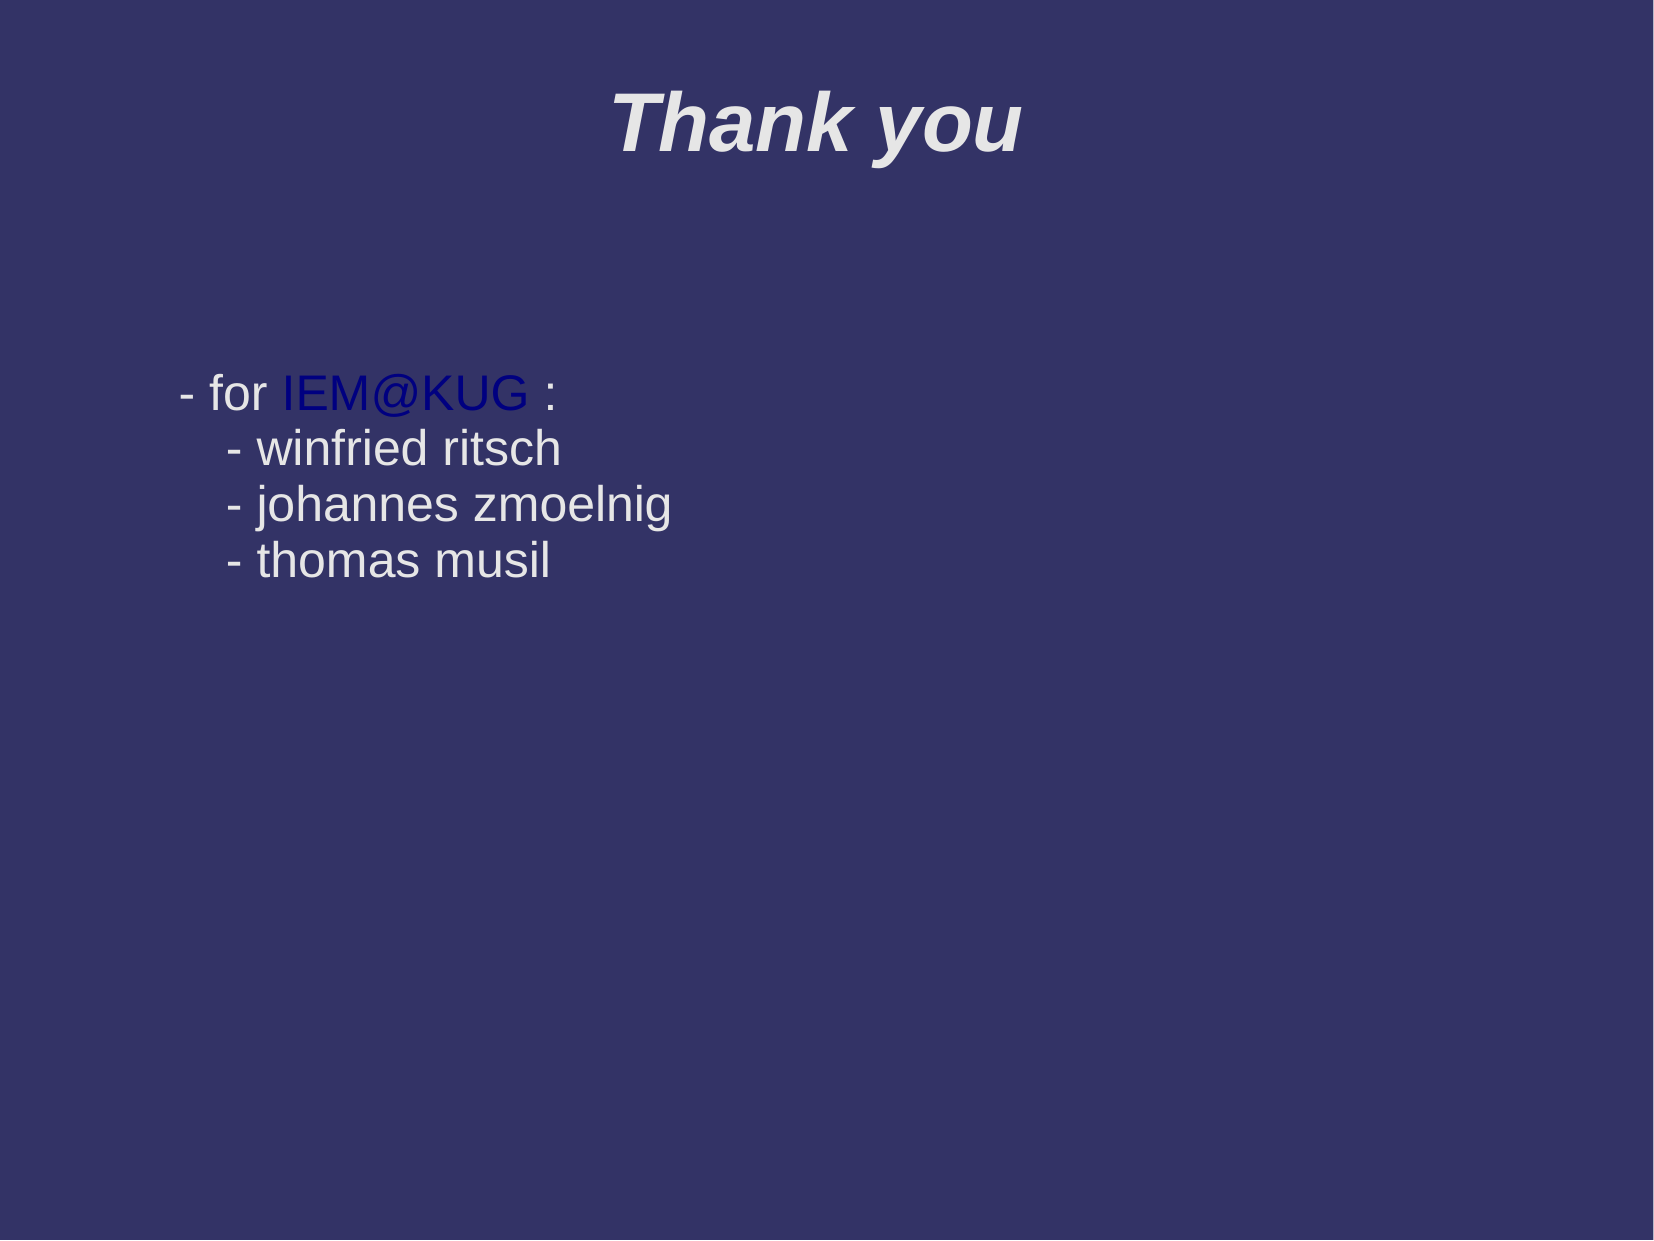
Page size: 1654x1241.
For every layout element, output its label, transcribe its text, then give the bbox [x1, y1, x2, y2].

title Thank you [121, 19, 1534, 227]
list - for IEM@KUG : - winfried ritsch - johannes zmoelnig - thomas musil [178, 364, 1570, 1147]
